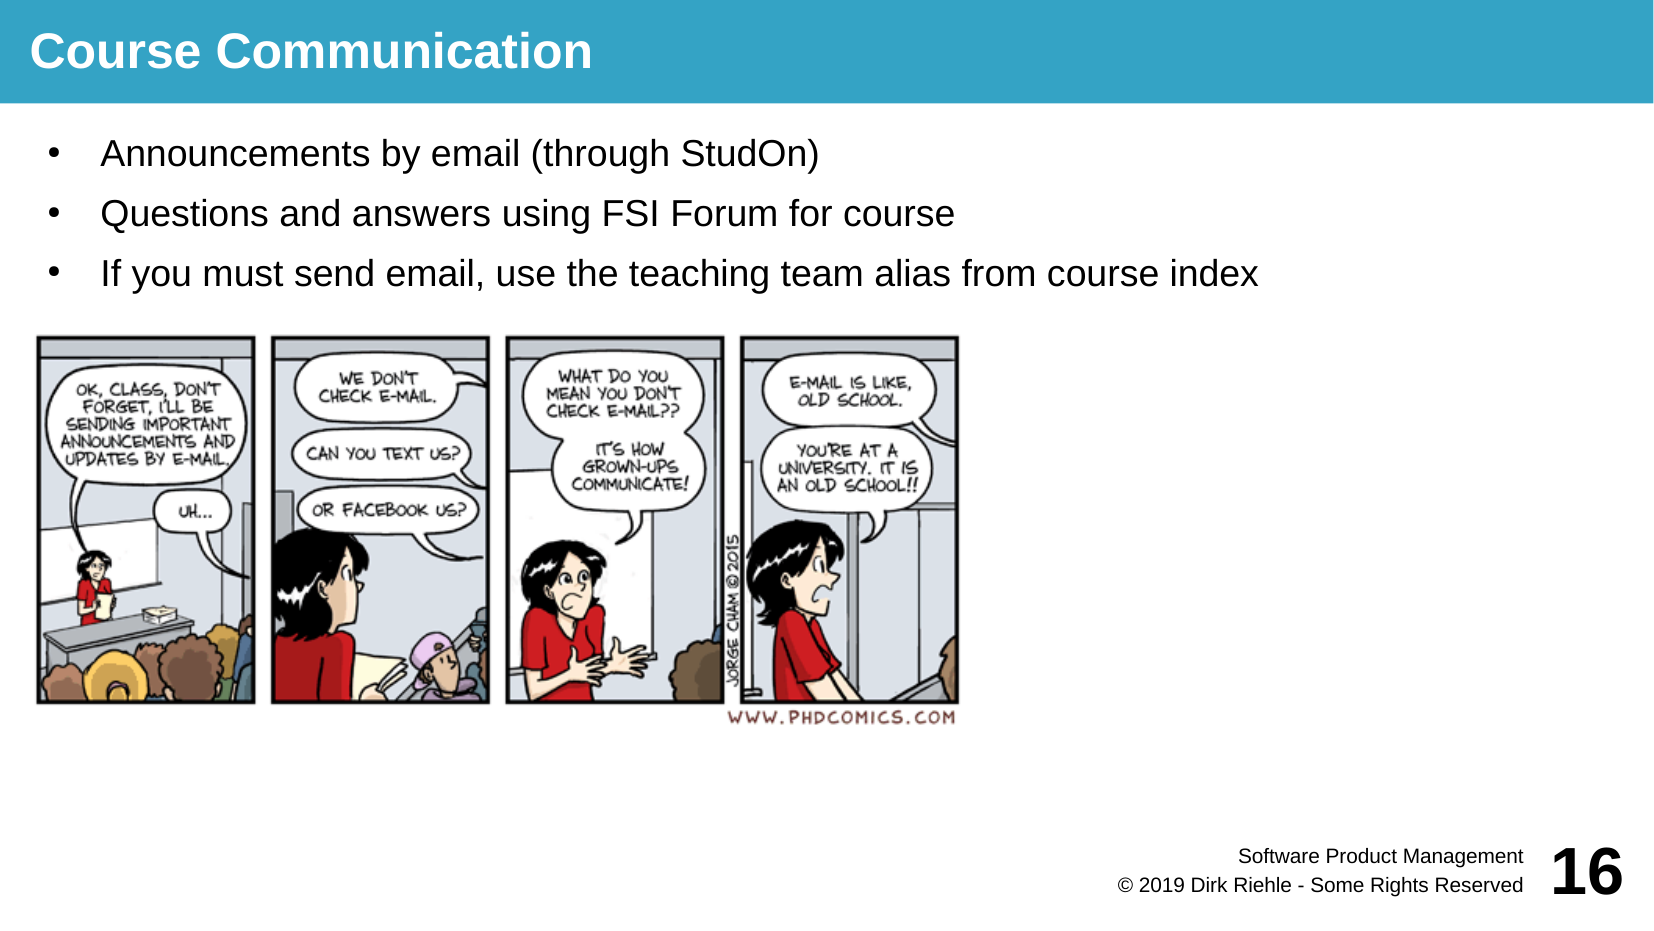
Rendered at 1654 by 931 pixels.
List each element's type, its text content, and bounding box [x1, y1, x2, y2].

list Announcements by email (through StudOn) Questions and answers using FSI Forum for course If you must send email, use the teaching team alias from course index [29, 132, 1625, 813]
title Course Communication [0, 0, 1654, 104]
picture [29, 324, 967, 731]
